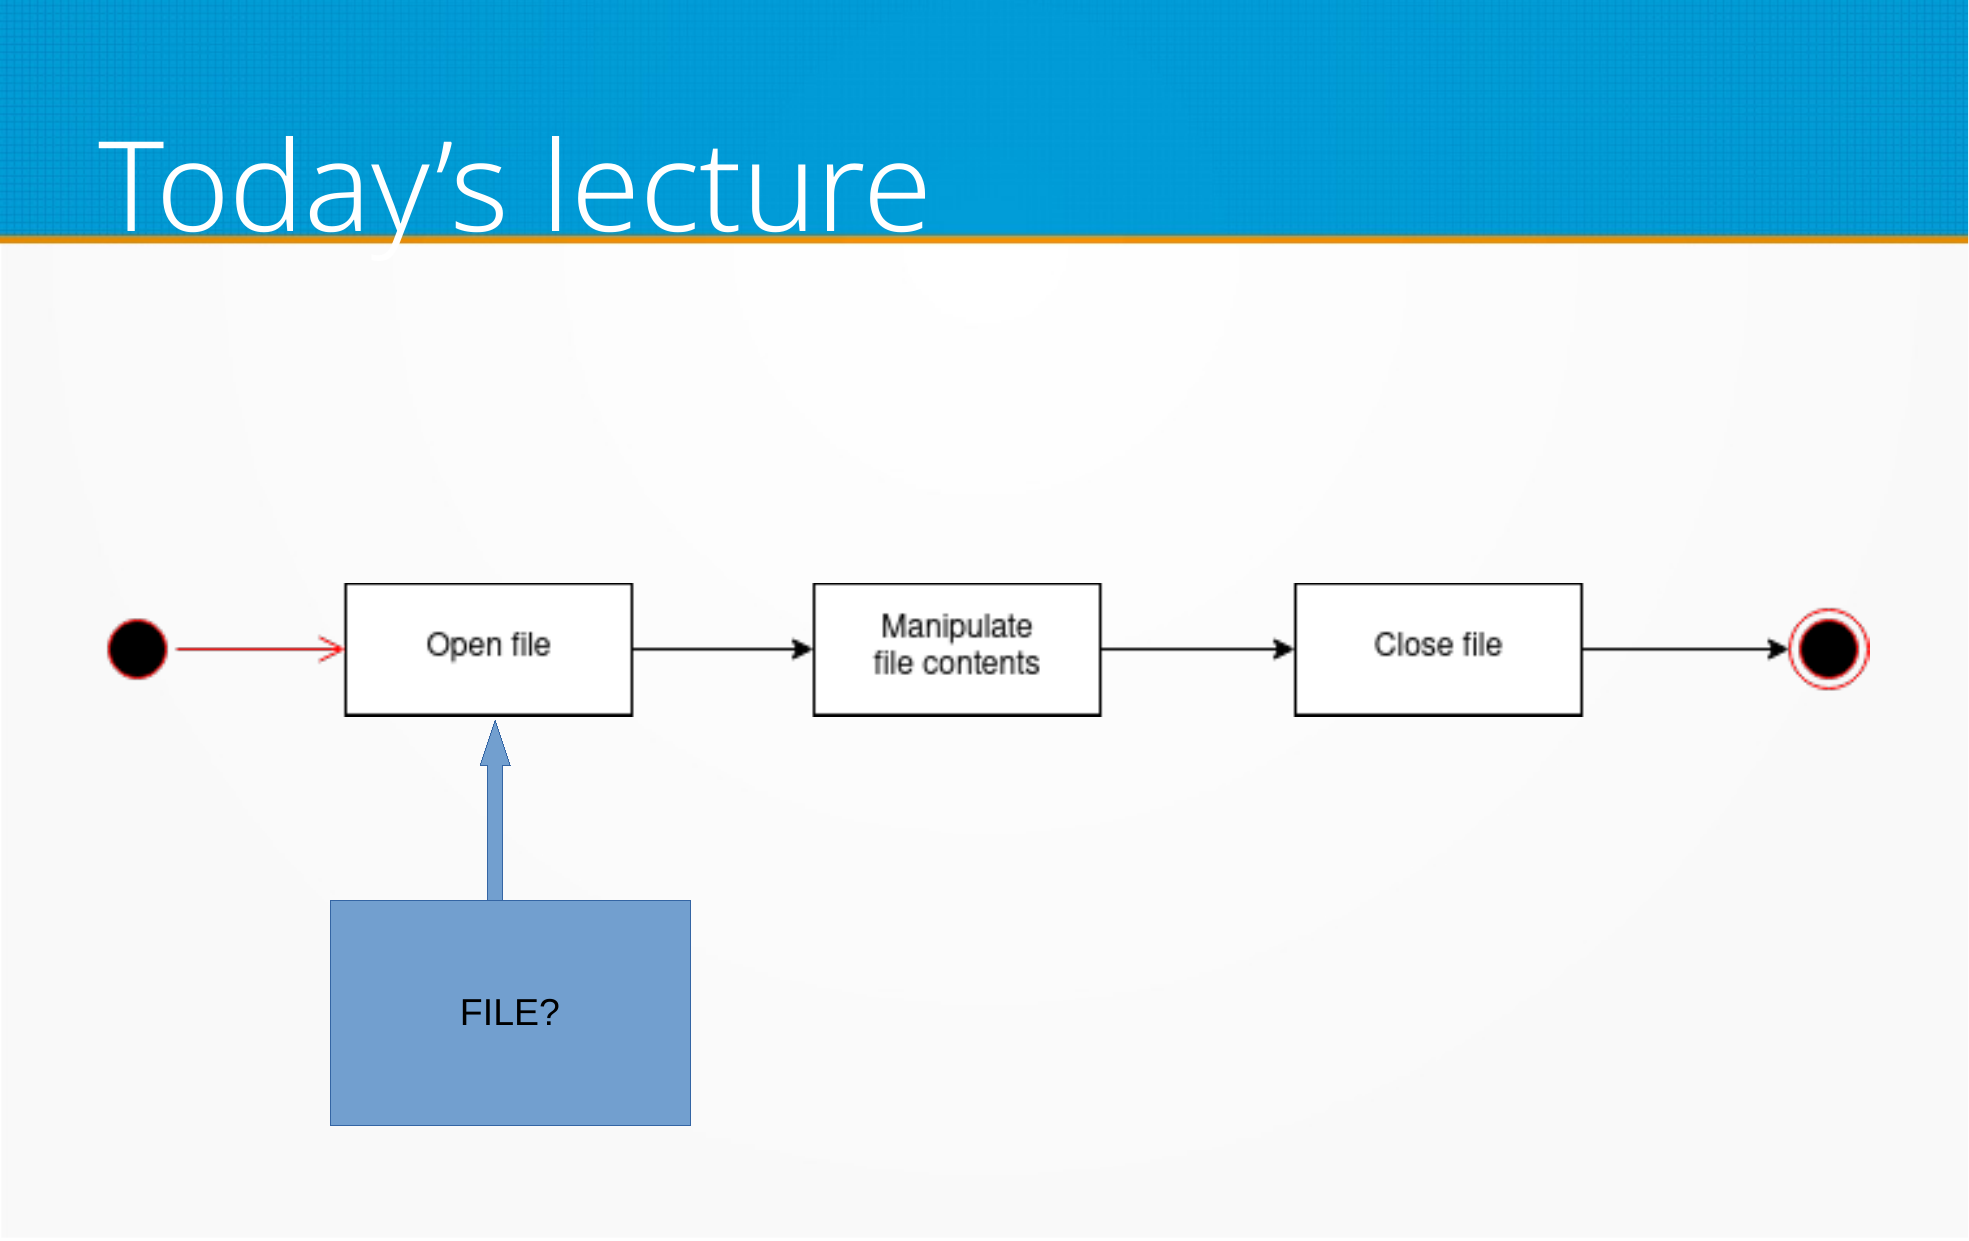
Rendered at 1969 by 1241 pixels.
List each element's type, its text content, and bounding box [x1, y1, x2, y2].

picture [0, 233, 1969, 1241]
text_box FILE? [330, 900, 691, 1126]
text_box [480, 720, 511, 901]
title Today’s lecture [98, 49, 1870, 257]
